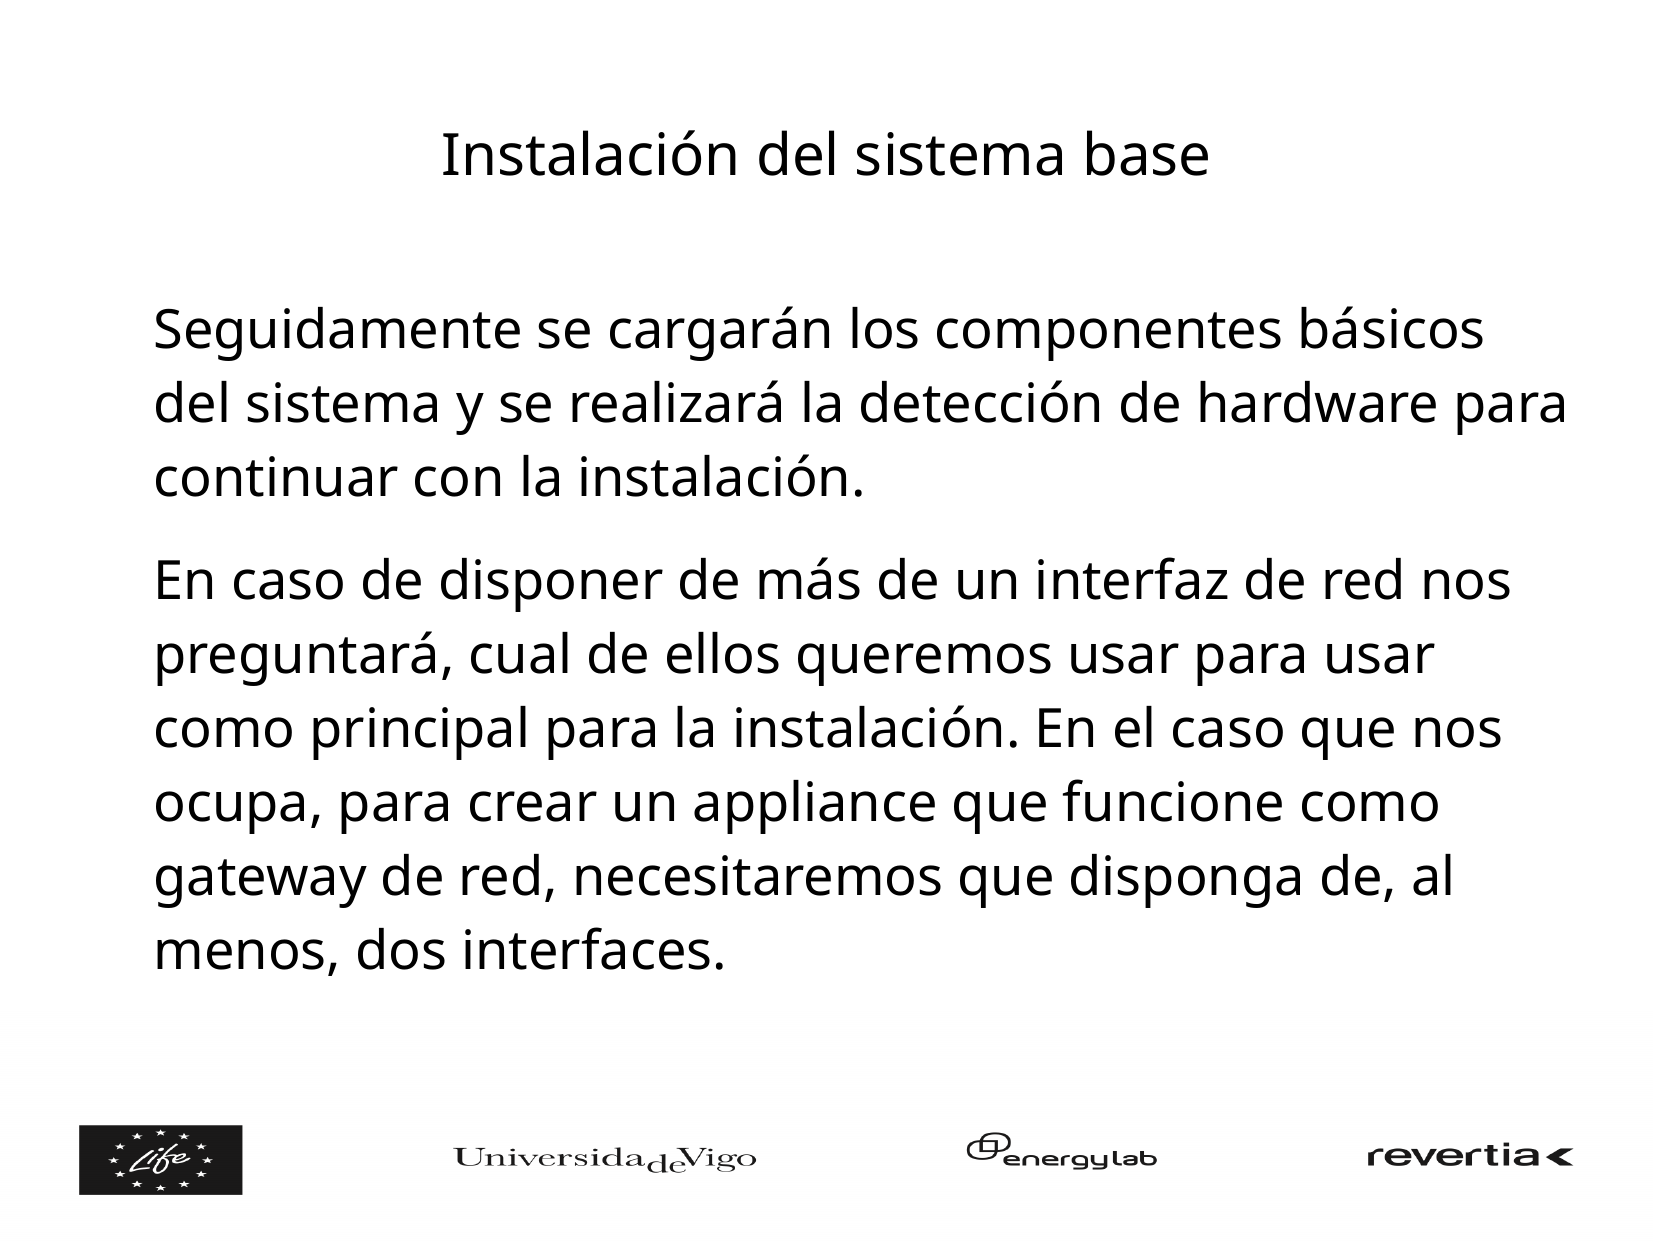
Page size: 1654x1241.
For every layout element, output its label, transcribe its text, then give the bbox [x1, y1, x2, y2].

title Instalación del sistema base [82, 49, 1571, 257]
picture [0, 1009, 1654, 1241]
list Seguidamente se cargarán los componentes básicos del sistema y se realizará la detección de hardware para continuar con la instalación. En caso de disponer de más de un interfaz de red nos preguntará, cual de ellos queremos usar para usar como principal para la instalación. En el caso que nos ocupa, para crear un appliance que funcione como gateway de red, necesitaremos que disponga de, al menos, dos interfaces. [82, 290, 1571, 1010]
